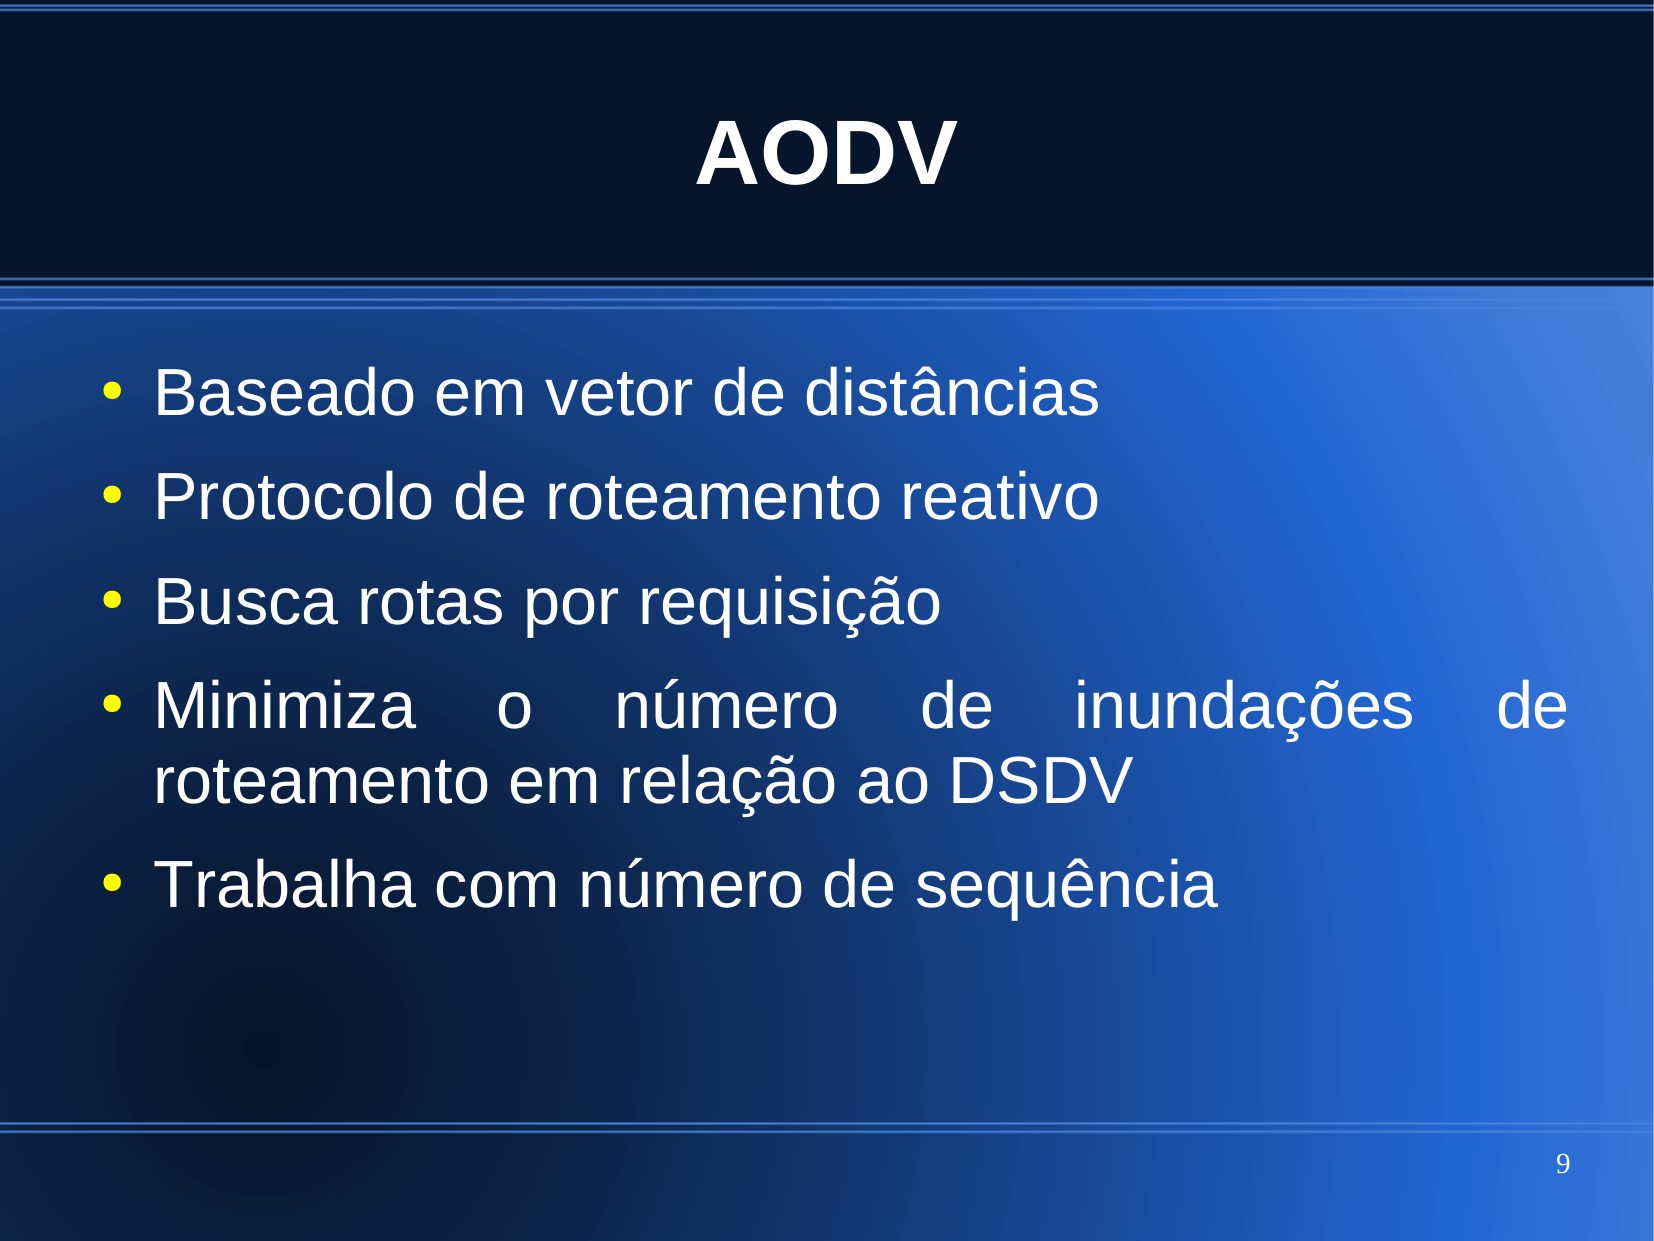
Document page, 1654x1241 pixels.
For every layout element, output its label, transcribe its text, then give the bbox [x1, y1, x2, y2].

picture [0, 0, 1654, 1241]
list Baseado em vetor de distâncias Protocolo de roteamento reativo Busca rotas por requisição Minimiza o número de inundações de roteamento em relação ao DSDV Trabalha com número de sequência [82, 355, 1571, 1075]
title AODV [82, 49, 1571, 257]
